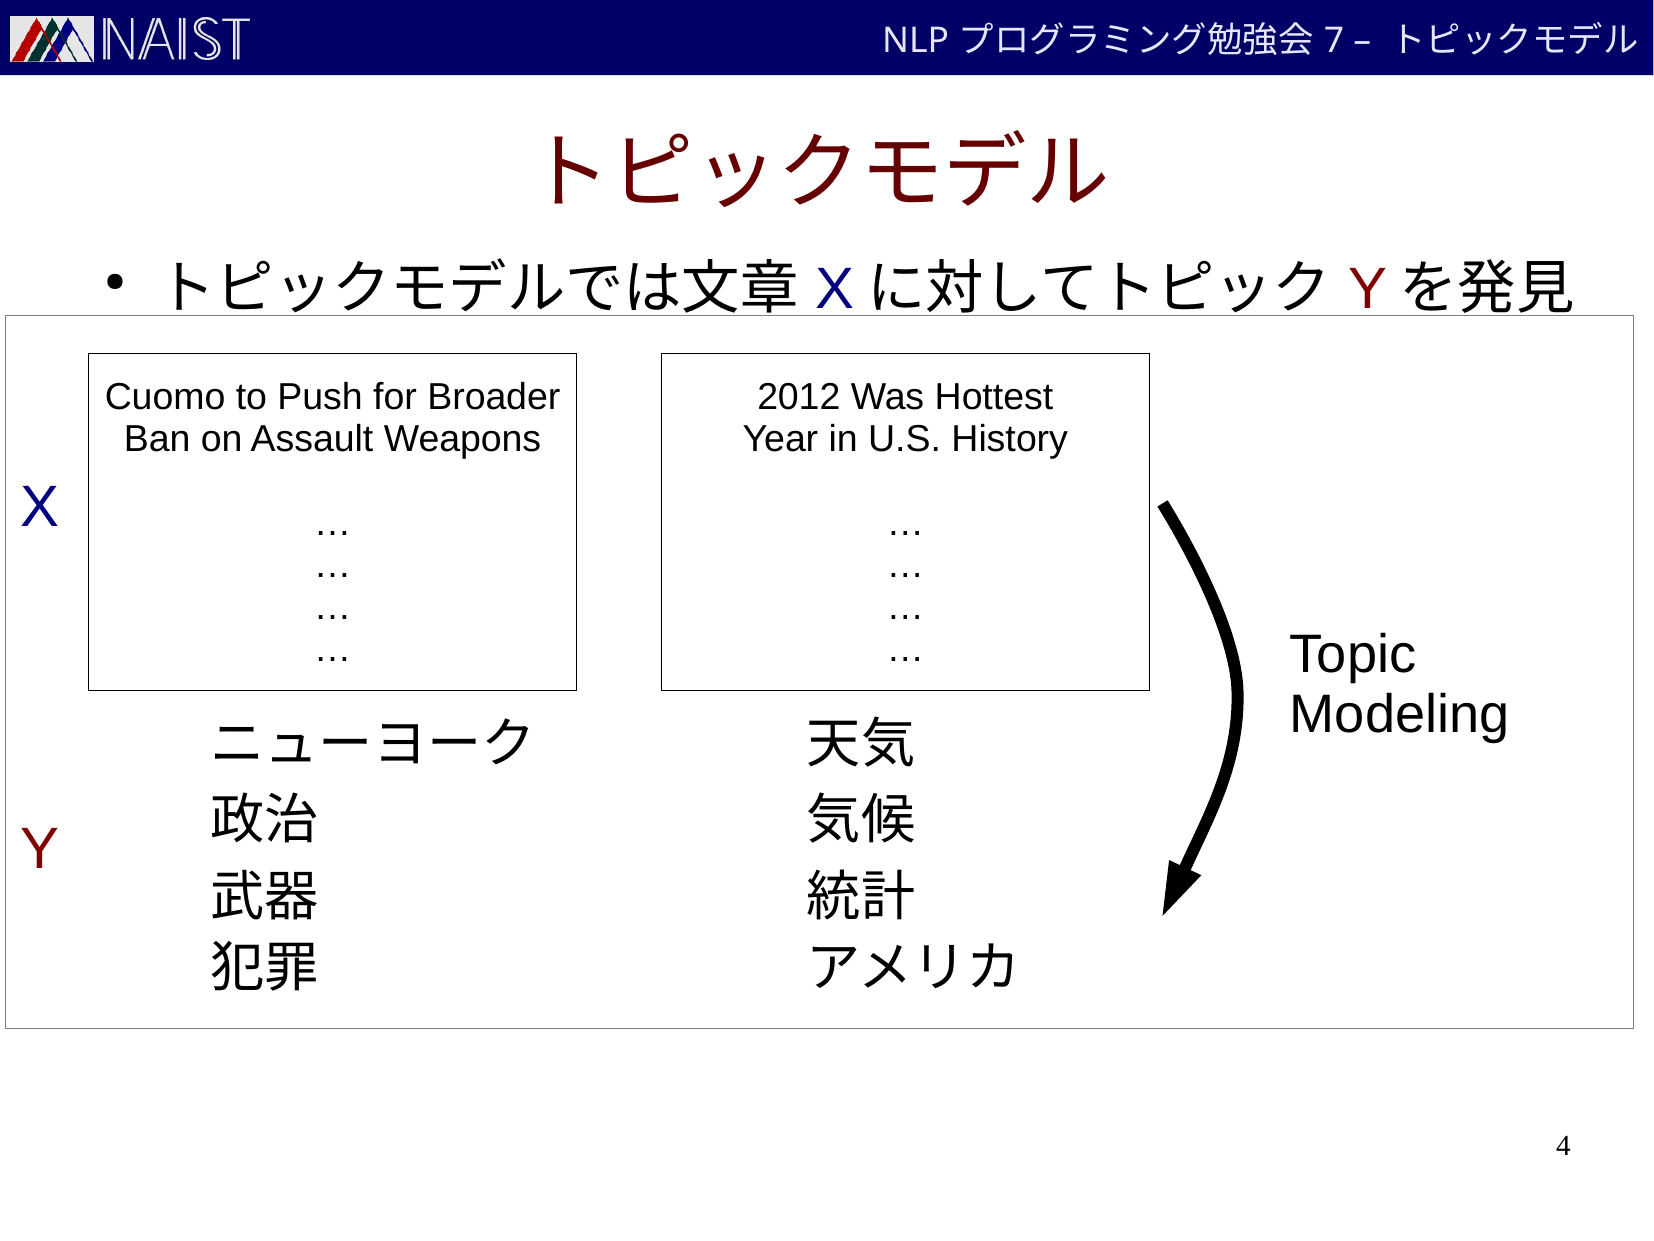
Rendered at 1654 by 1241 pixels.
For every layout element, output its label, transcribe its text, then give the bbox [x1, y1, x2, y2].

text_box 気候 [792, 781, 931, 858]
text_box 2012 Was Hottest Year in U.S. History … … … … [661, 353, 1150, 691]
text_box Topic Modeling [1275, 615, 1526, 753]
text_box 武器 [195, 858, 334, 928]
text_box Y [6, 808, 75, 889]
text_box X [6, 465, 75, 547]
list トピックモデルでは文章Xに対してトピックYを発見 [86, 240, 1576, 315]
text_box 天気 [792, 704, 931, 781]
text_box 犯罪 [195, 928, 334, 1008]
text_box アメリカ [792, 928, 1000, 1008]
text_box Cuomo to Push for Broader Ban on Assault Weapons … … … … [88, 353, 577, 691]
title トピックモデル [75, 69, 1564, 261]
picture [10, 16, 94, 62]
text_box 統計 [792, 858, 931, 928]
picture [102, 17, 251, 60]
text_box ニューヨーク [195, 704, 508, 783]
text_box 政治 [195, 781, 334, 858]
